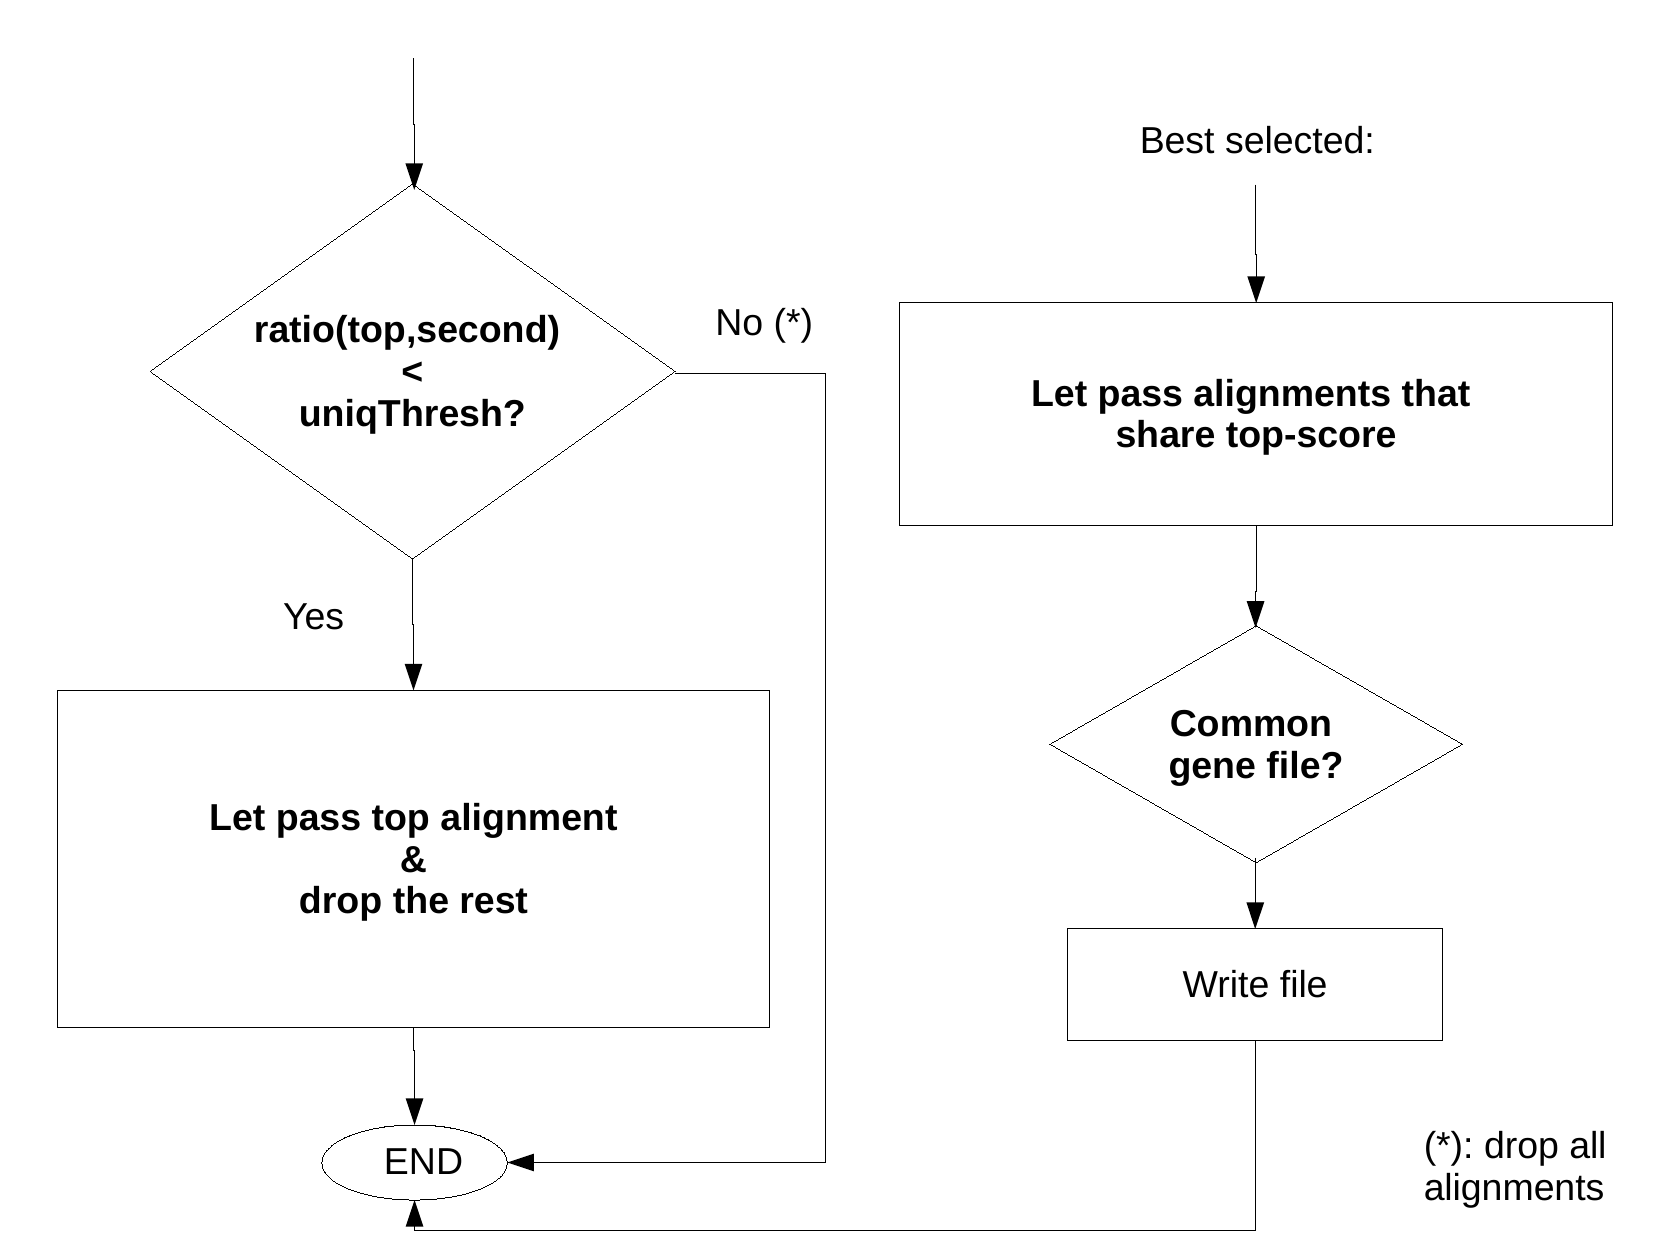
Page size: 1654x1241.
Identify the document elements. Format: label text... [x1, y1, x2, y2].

text_box Yes [268, 588, 381, 646]
text_box (*): drop all alignments [1409, 1117, 1633, 1216]
text_box Best selected: [1125, 112, 1390, 170]
text_box Let pass top alignment & drop the rest [57, 690, 770, 1028]
text_box No (*) [700, 294, 863, 351]
text_box END [369, 1132, 478, 1190]
text_box Write file [1067, 928, 1443, 1041]
text_box Let pass alignments that share top-score [899, 302, 1613, 526]
text_box ratio(top,second) < uniqThresh? [150, 184, 676, 559]
text_box Common gene file? [1049, 625, 1463, 863]
